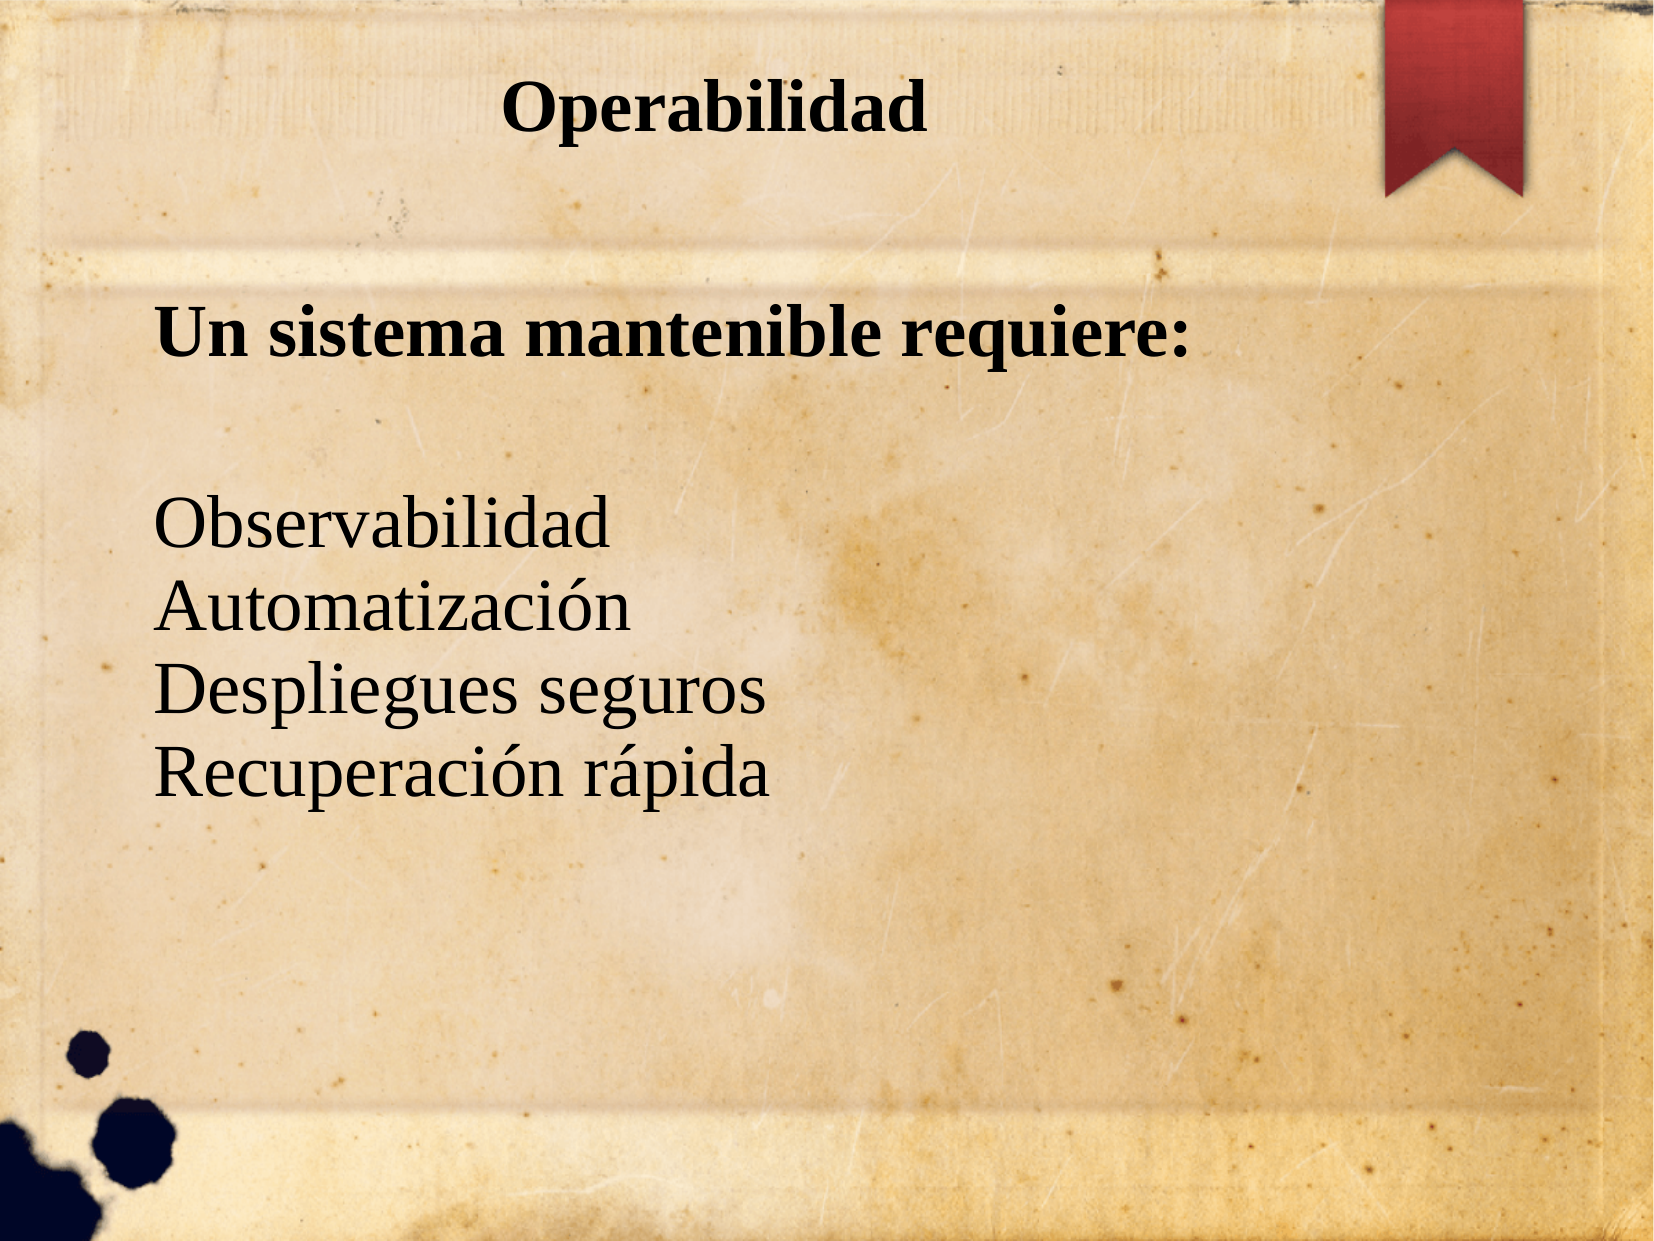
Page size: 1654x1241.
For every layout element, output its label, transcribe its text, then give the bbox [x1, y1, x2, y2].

list Un sistema mantenible requiere: Observabilidad Automatización Despliegues seguros Recuperación rápida [82, 290, 1571, 1010]
picture [0, 0, 1654, 1241]
title Operabilidad [82, 49, 1347, 237]
